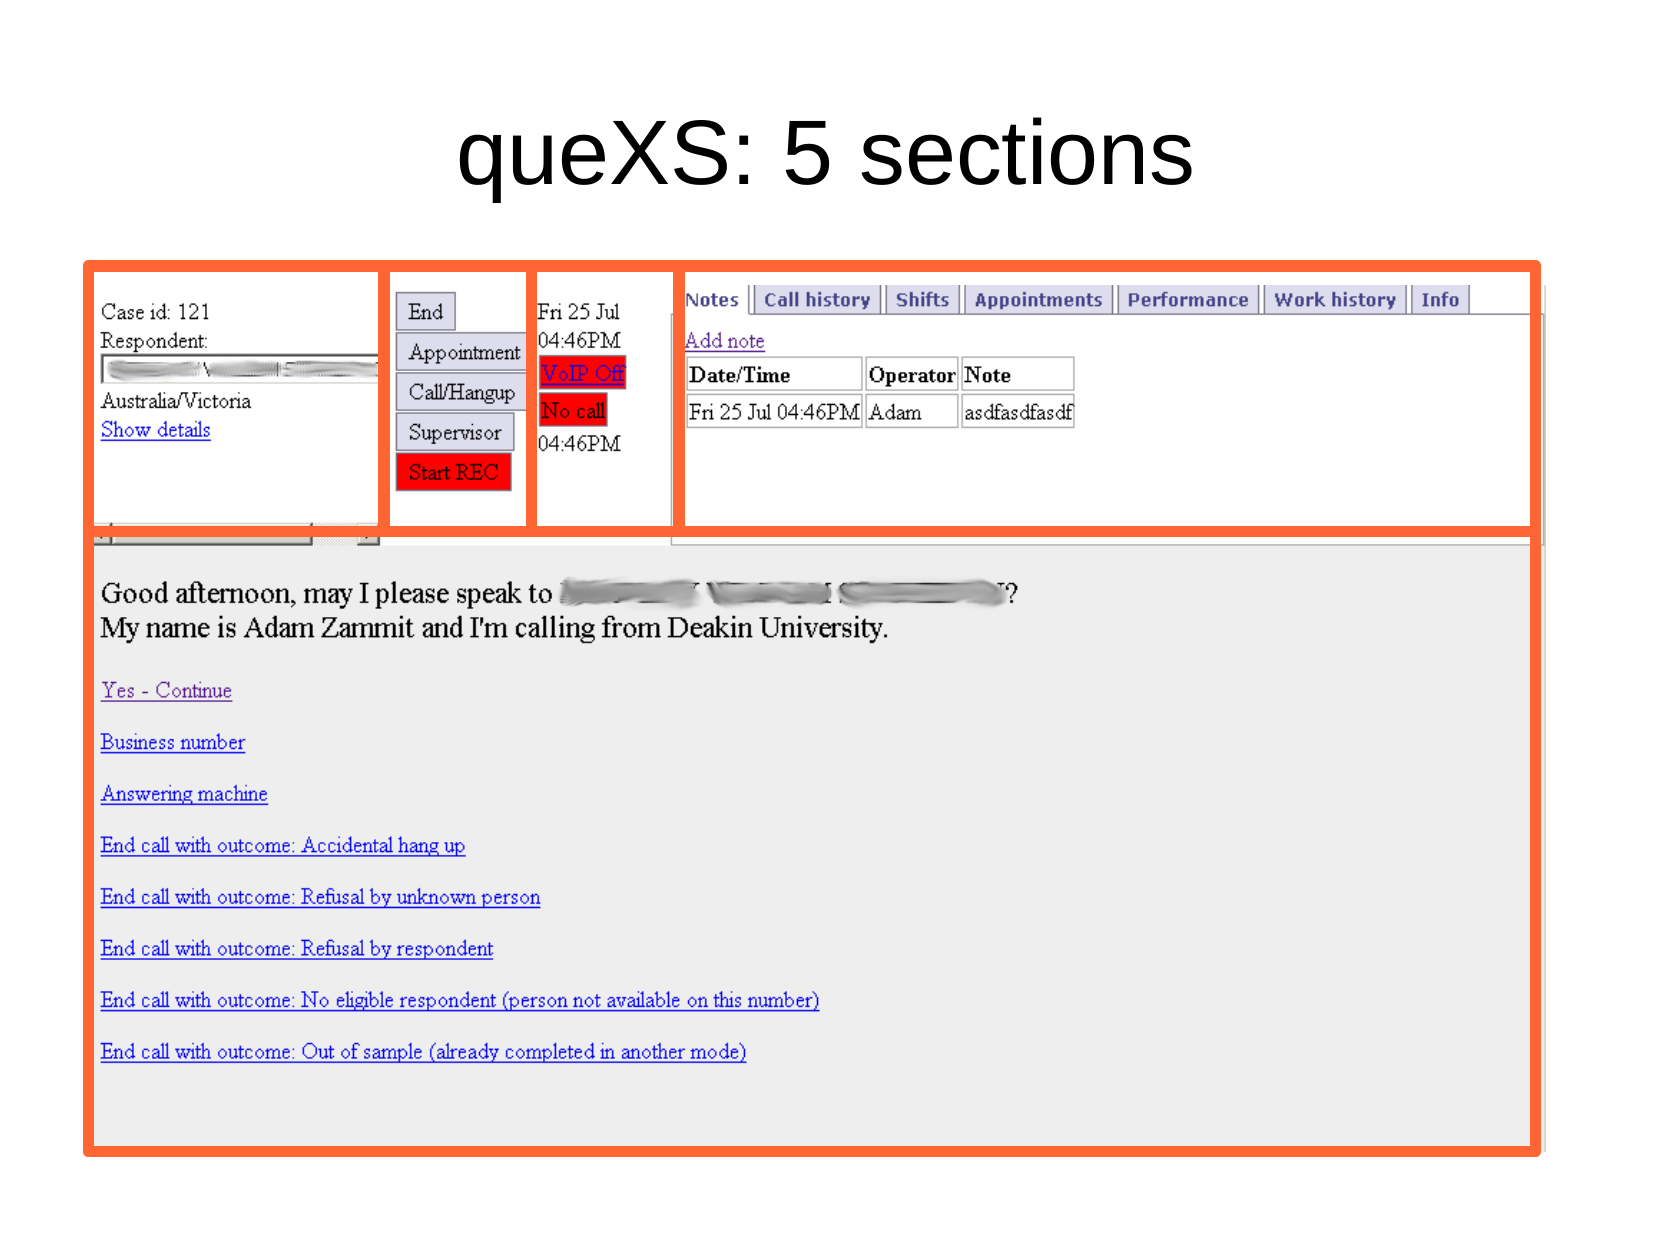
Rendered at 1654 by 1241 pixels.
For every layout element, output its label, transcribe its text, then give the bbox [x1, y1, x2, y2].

picture [685, 285, 1530, 526]
title queXS: 5 sections [82, 56, 1571, 250]
picture [390, 285, 526, 526]
picture [94, 285, 378, 526]
picture [1541, 285, 1546, 1152]
picture [537, 285, 673, 526]
picture [94, 537, 1530, 1146]
